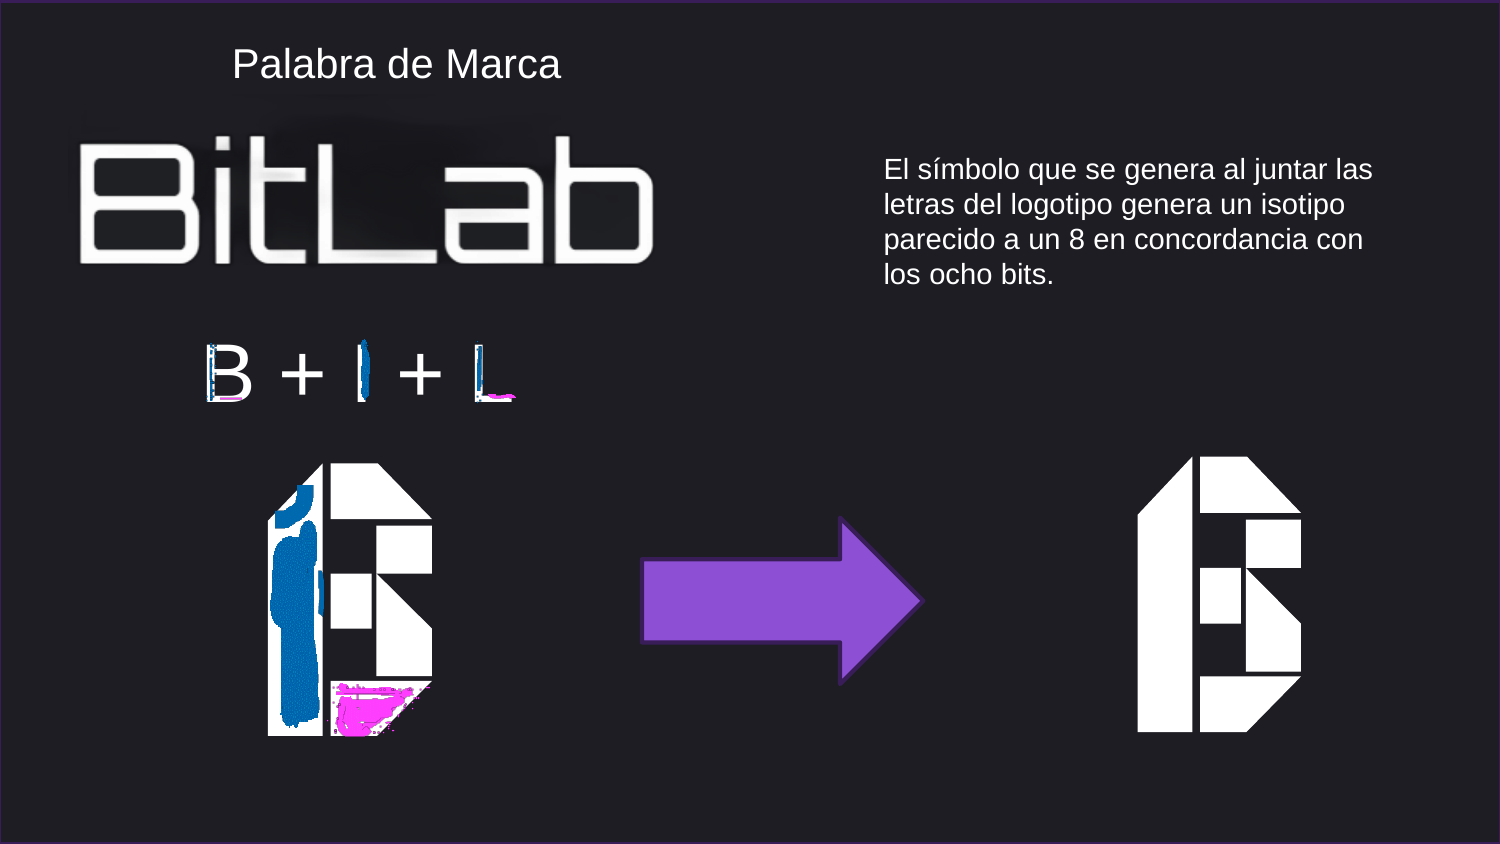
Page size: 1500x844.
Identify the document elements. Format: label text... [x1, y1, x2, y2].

picture [209, 342, 217, 355]
picture [360, 339, 370, 371]
picture [487, 393, 518, 399]
picture [68, 86, 686, 305]
picture [209, 356, 215, 403]
text_box Palabra de Marca [216, 29, 584, 95]
text_box El símbolo que se genera al juntar las letras del logotipo genera un isotipo parecido a un 8 en concordancia con los ocho bits. [868, 142, 1391, 300]
text_box B + I + L [185, 312, 712, 429]
picture [185, 435, 515, 764]
picture [476, 344, 484, 396]
picture [1055, 428, 1384, 760]
picture [360, 373, 370, 400]
text_box [0, 1, 1500, 844]
